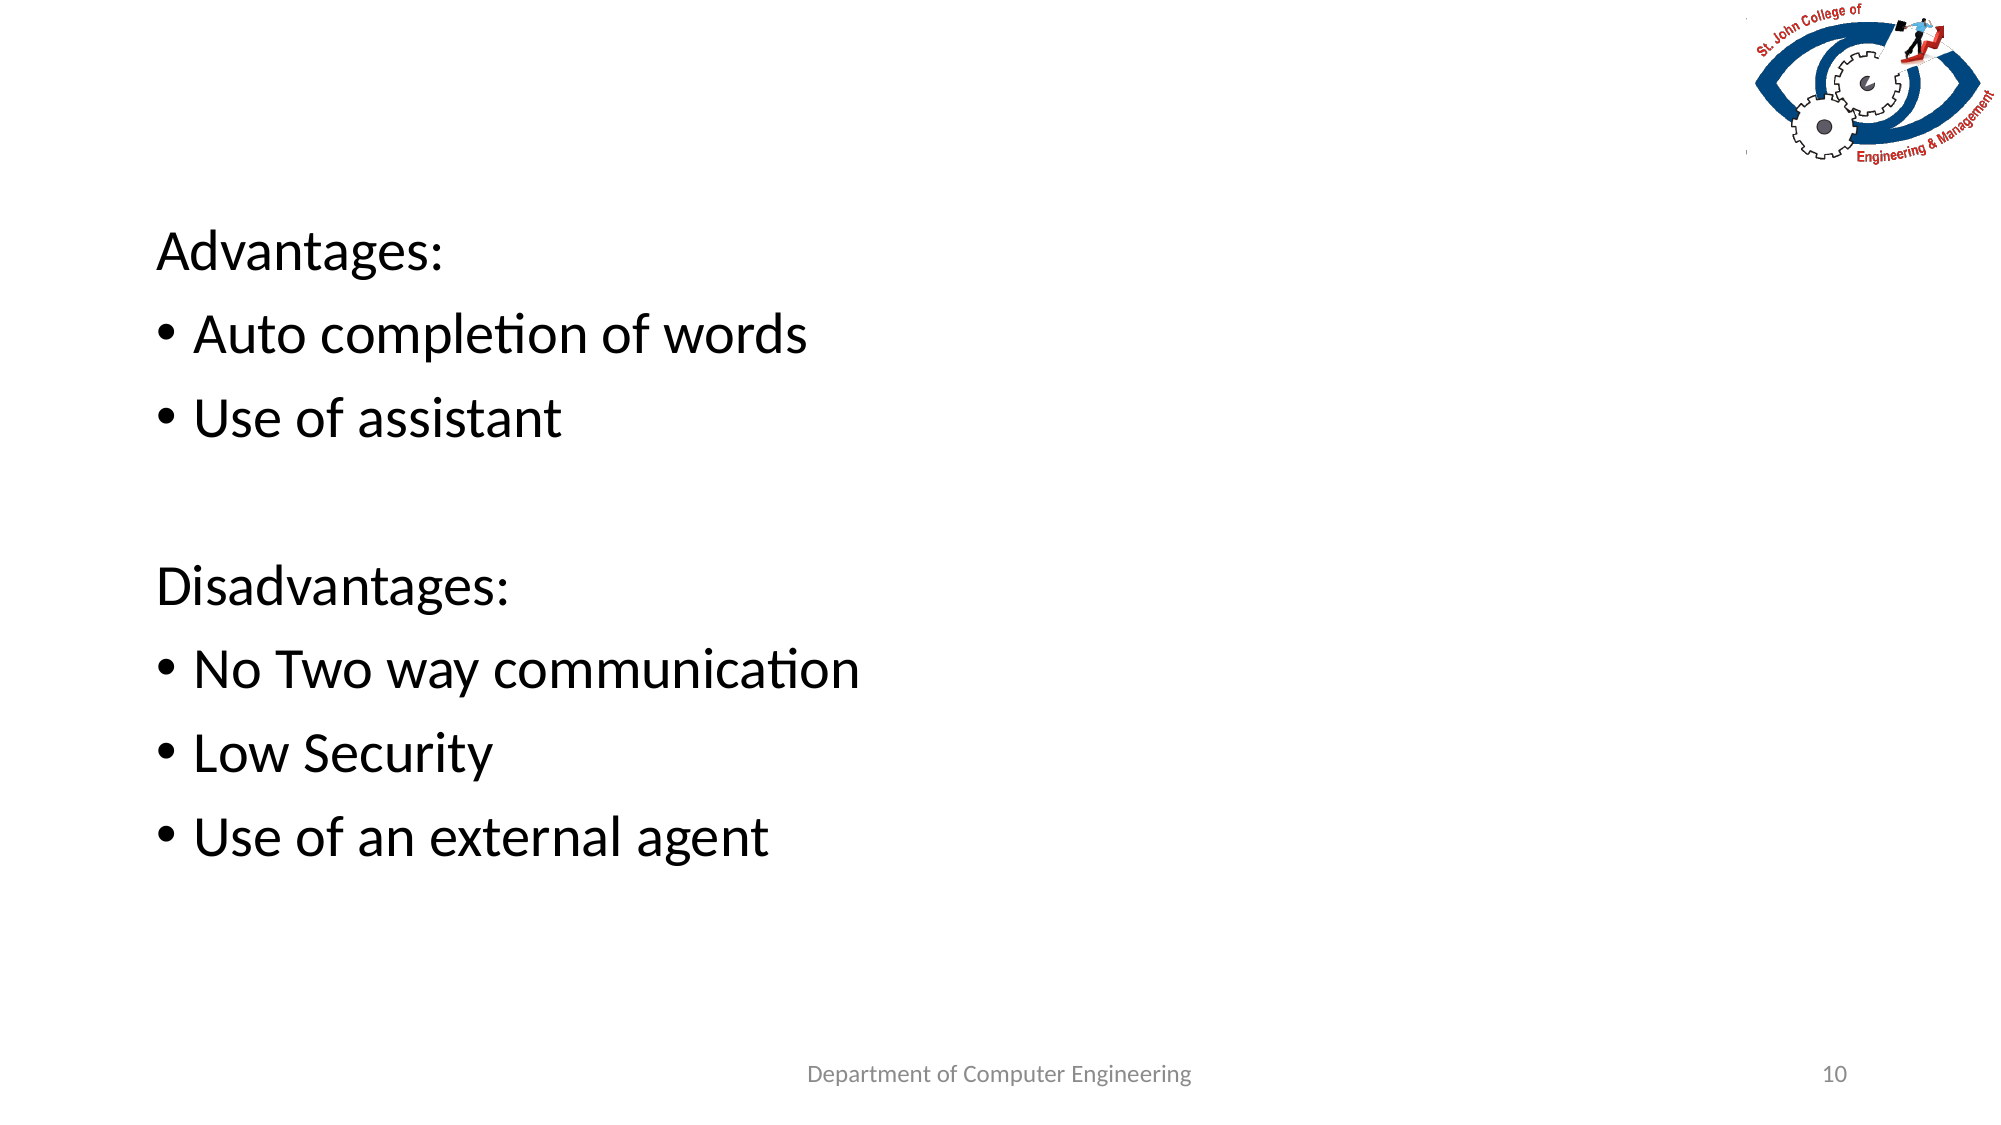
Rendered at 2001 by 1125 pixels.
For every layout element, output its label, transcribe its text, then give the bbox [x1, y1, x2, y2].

slide_number 32 [1412, 1042, 1863, 1103]
list Advantages: Auto completion of words Use of assistant Disadvantages: No Two way communication Low Security Use of an external agent [141, 212, 1867, 927]
footer Department of Computer Engineering [662, 1042, 1338, 1103]
picture [1746, 0, 2000, 168]
